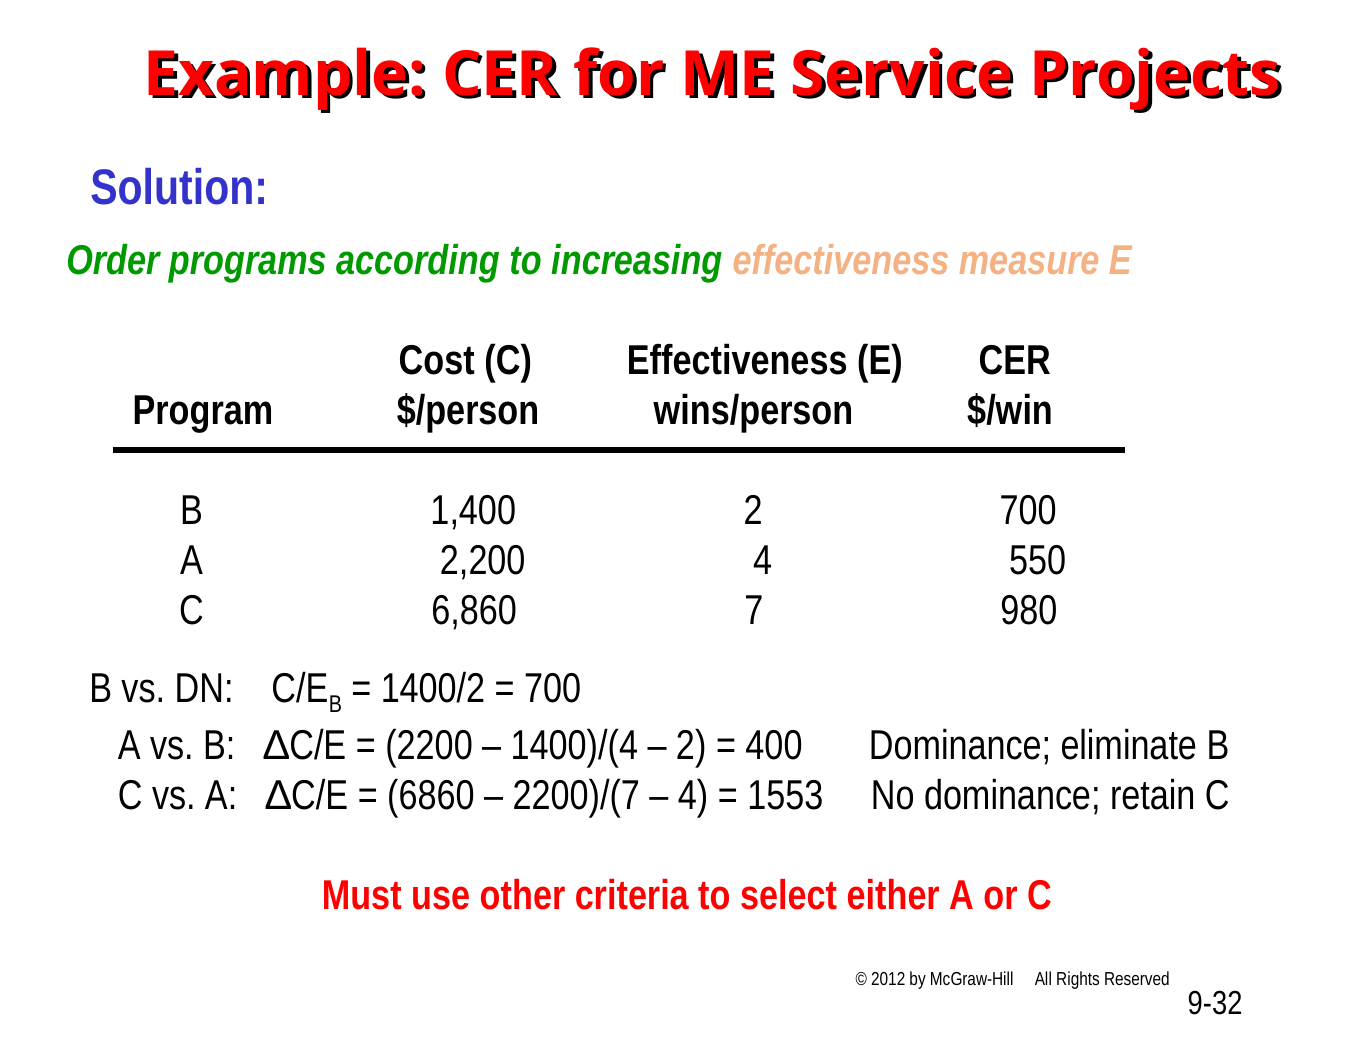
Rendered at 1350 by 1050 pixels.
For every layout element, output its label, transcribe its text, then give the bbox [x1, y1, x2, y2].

text_box Example: CER for ME Service Projects [75, 24, 1350, 165]
text_box 9-<number> [953, 973, 1258, 1030]
text_box © 2012 by McGraw-Hill All Rights Reserved [837, 955, 1188, 1000]
text_box Order programs according to increasing effectiveness measure E Cost (C) Effectiveness (E) CER Program $/person wins/person $/win B 1,400 2 700 A 2,200 4 550 C 6,860 7 980 [51, 224, 1227, 641]
text_box Solution: [75, 147, 284, 223]
text_box B vs. DN: C/EB = 1400/2 = 700 A vs. B: ∆C/E = (2200 – 1400)/(4 – 2) = 400 Dominance; eliminate B C vs. A: ∆C/E = (6860 – 2200)/(7 – 4) = 1553 No dominance; retain C Must use other criteria to select either A or C [74, 652, 1300, 926]
